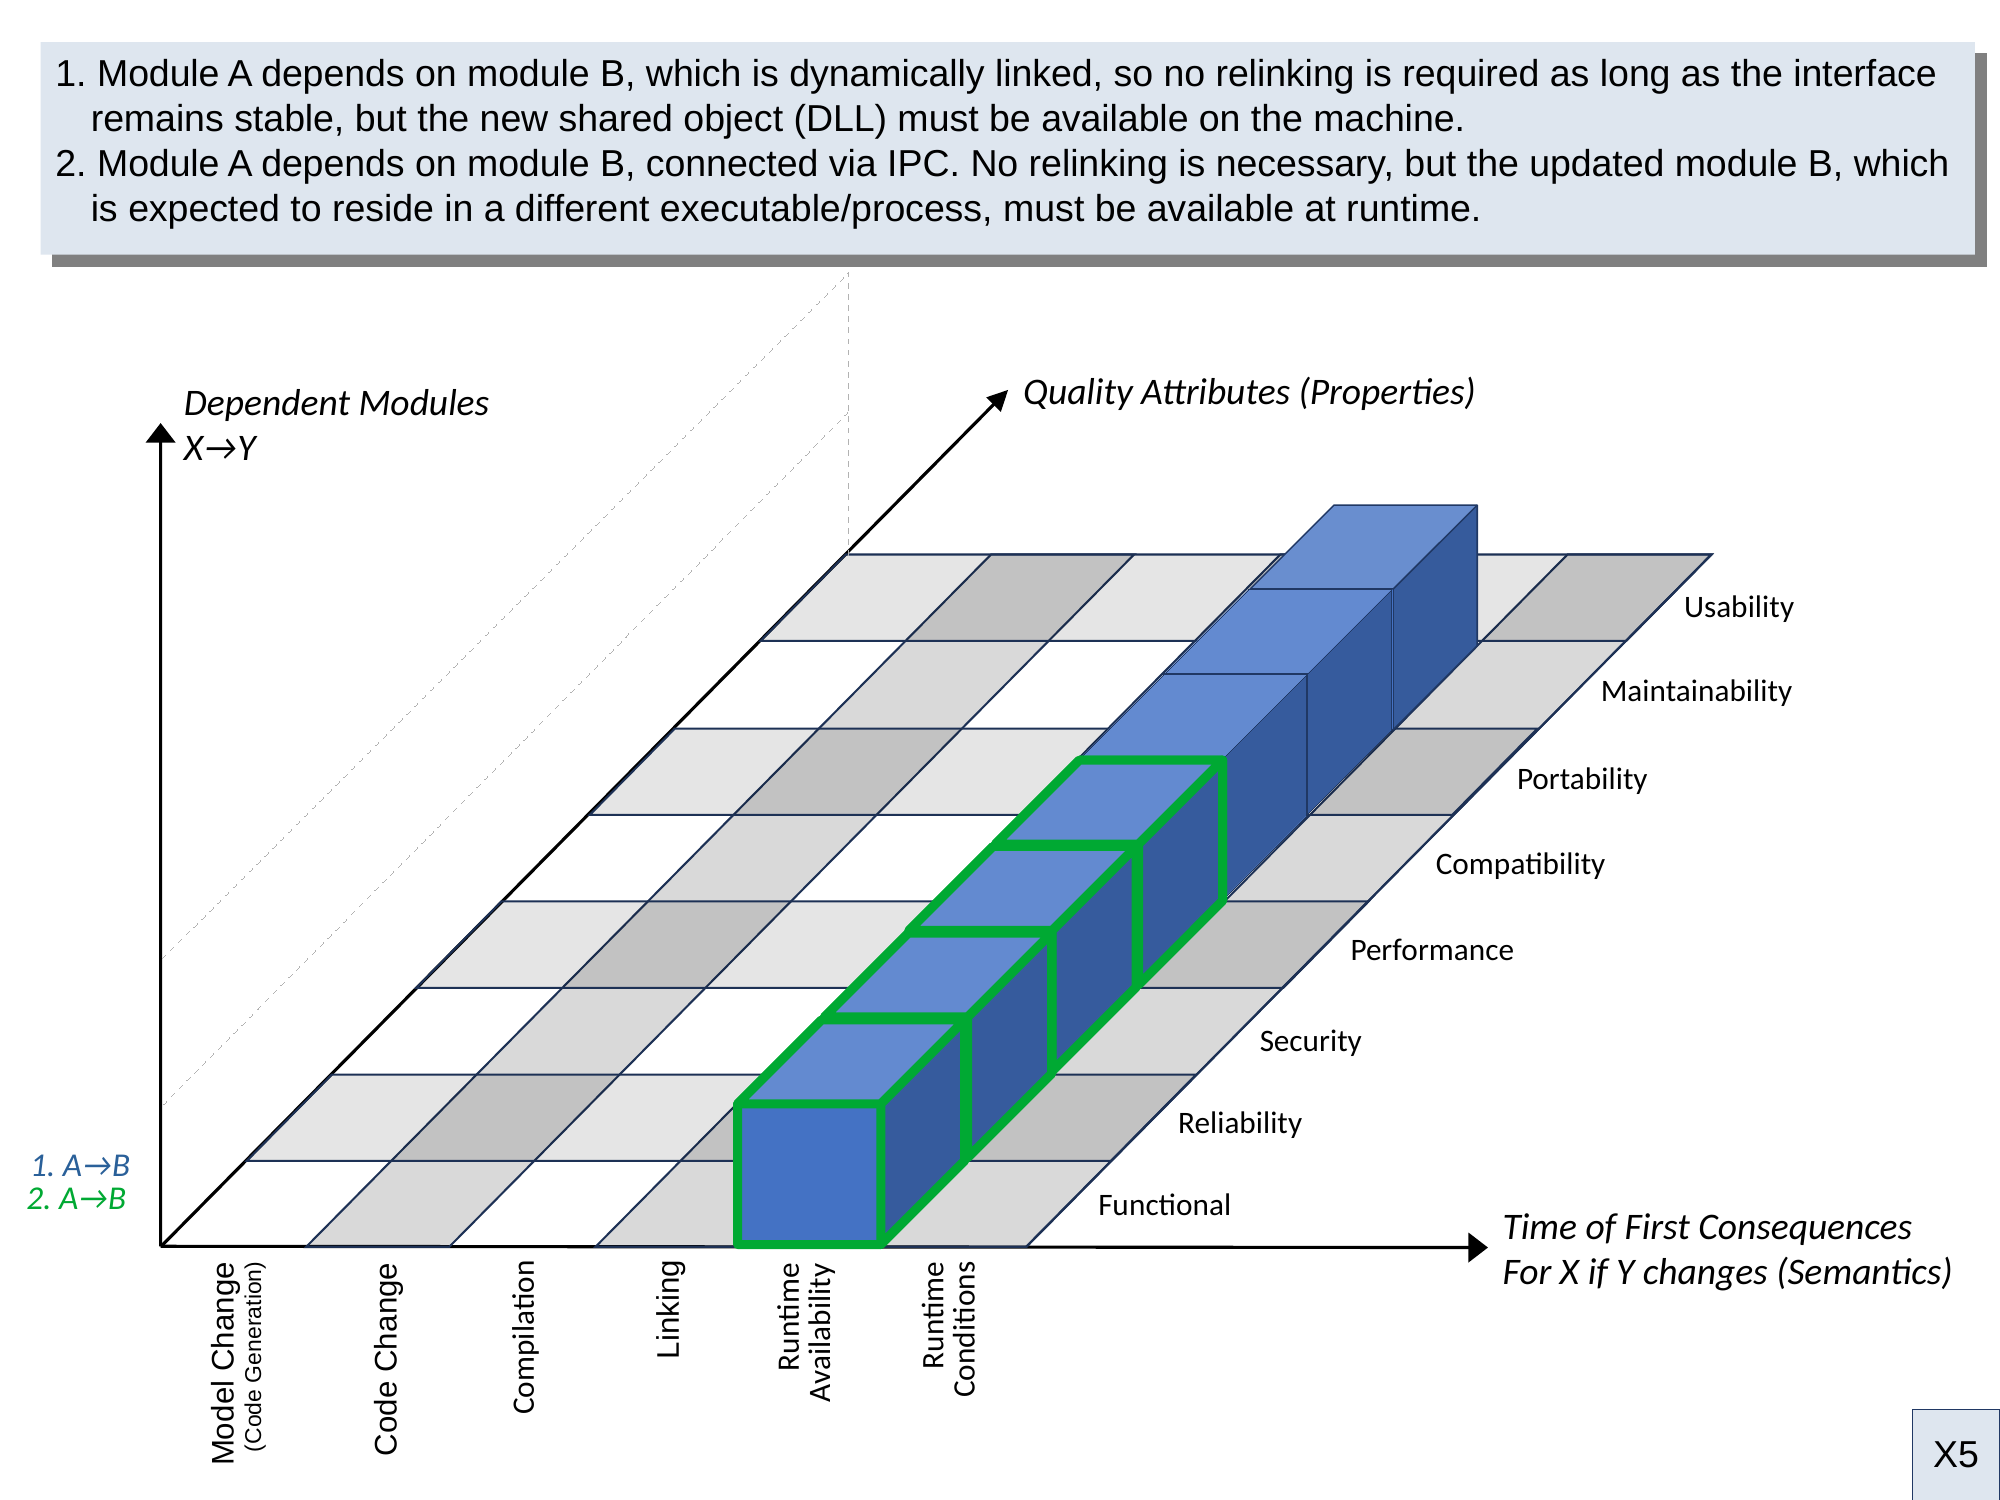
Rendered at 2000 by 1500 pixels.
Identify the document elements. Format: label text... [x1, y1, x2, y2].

text_box Compatibility [1420, 835, 1694, 889]
text_box Usability [1669, 578, 1820, 631]
text_box Time of First Consequences For X if Y changes (Semantics) [1487, 1195, 1969, 1300]
text_box Module A depends on module B, which is dynamically linked, so no relinking is required as long as the interface remains stable, but the new shared object (DLL) must be available on the machine. Module A depends on module B, connected via IPC. No relinking is necessary, but the updated module B, which is expected to reside in a different executable/process, must be available at runtime. [40, 42, 1975, 255]
text_box Model Change (Code Generation) [198, 1246, 290, 1484]
text_box X5 [1912, 1409, 2000, 1500]
text_box Code Change [361, 1247, 422, 1480]
text_box Runtime Availability [768, 1248, 863, 1455]
text_box Runtime Conditions [912, 1246, 1007, 1480]
text_box Compilation [503, 1245, 560, 1480]
text_box Security [1245, 1012, 1428, 1065]
text_box Quality Attributes (Properties) [1008, 359, 1491, 420]
text_box Maintainability [1585, 663, 1813, 716]
text_box 1. A→B 2. A→B [0, 645, 161, 1226]
text_box Functional [1083, 1177, 1301, 1230]
text_box Linking [643, 1247, 704, 1480]
text_box [246, 506, 1709, 1247]
text_box Dependent Modules X→Y [160, 325, 505, 521]
text_box Portability [1502, 751, 1728, 804]
text_box Performance [1328, 921, 1640, 975]
text_box Reliability [1163, 1094, 1359, 1147]
